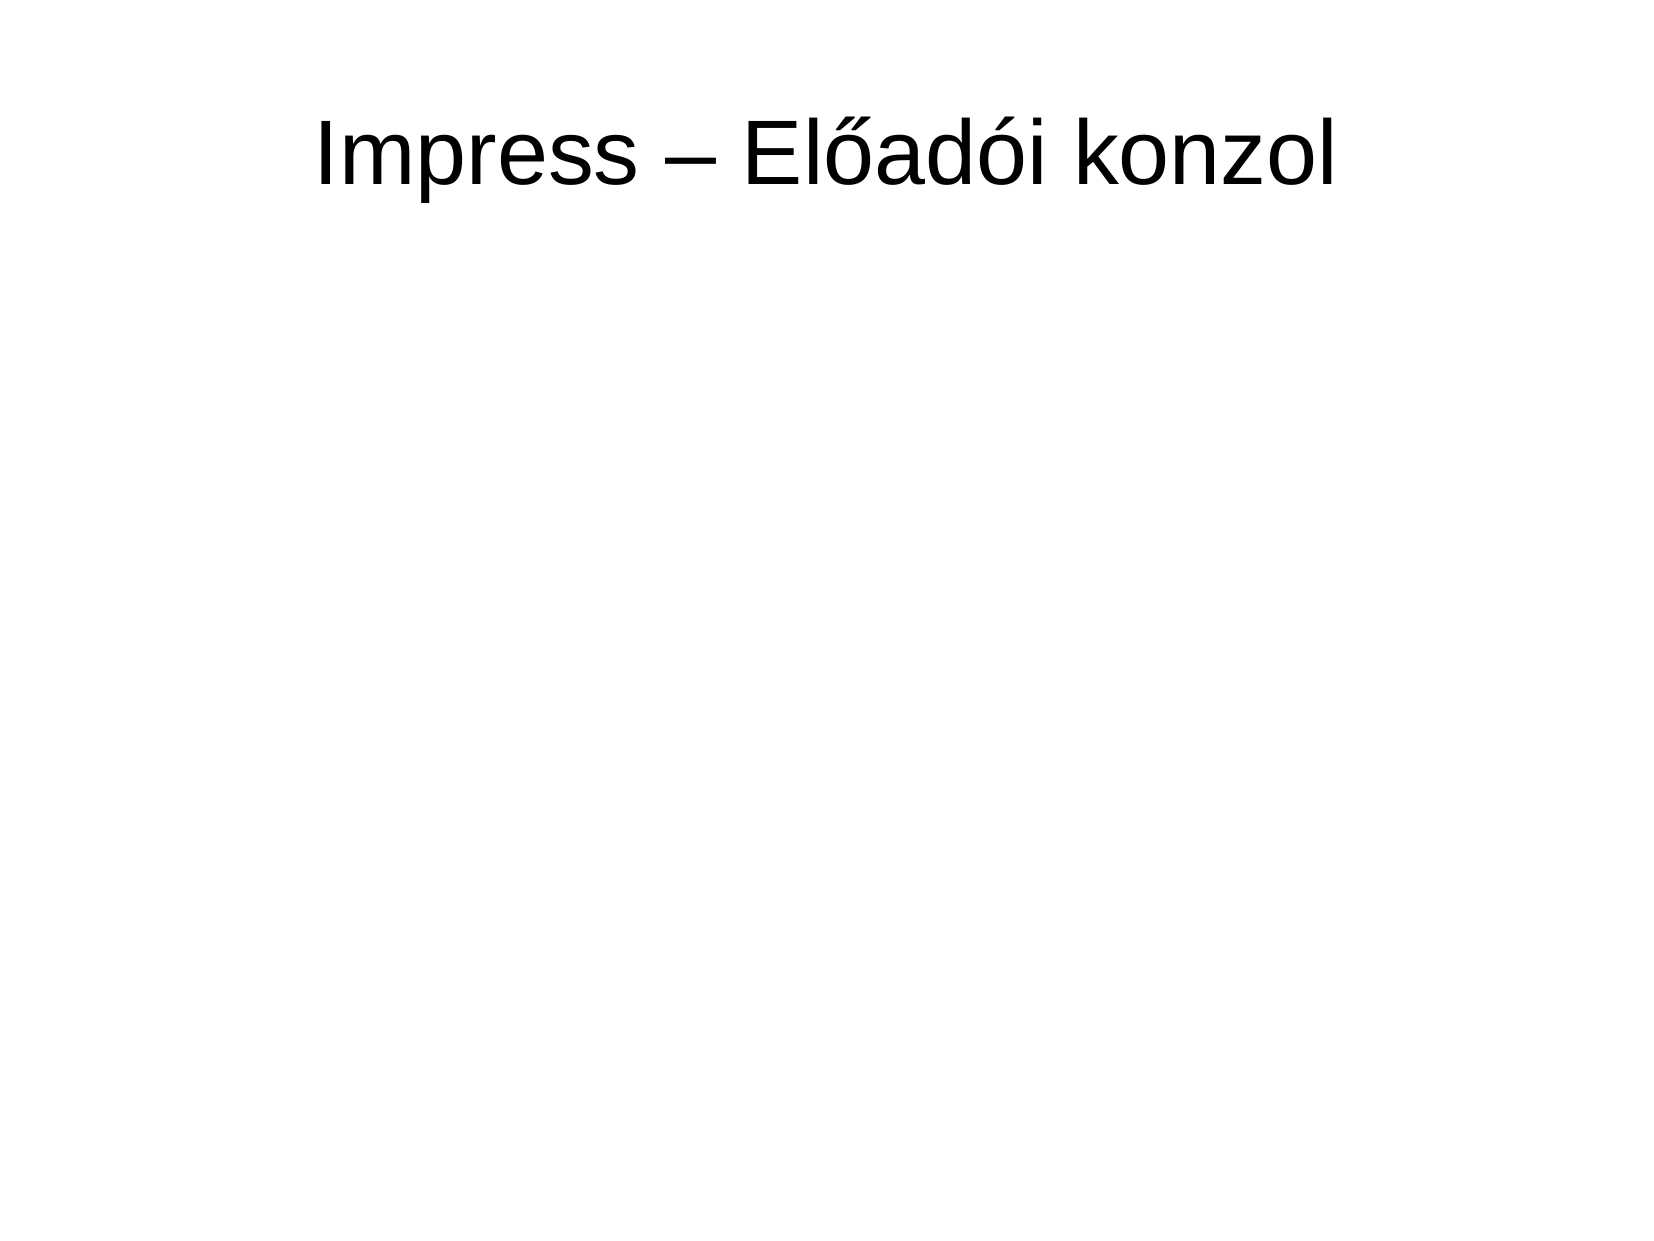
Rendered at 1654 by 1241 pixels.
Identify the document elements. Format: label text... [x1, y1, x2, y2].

title Impress – Előadói konzol [82, 56, 1571, 250]
